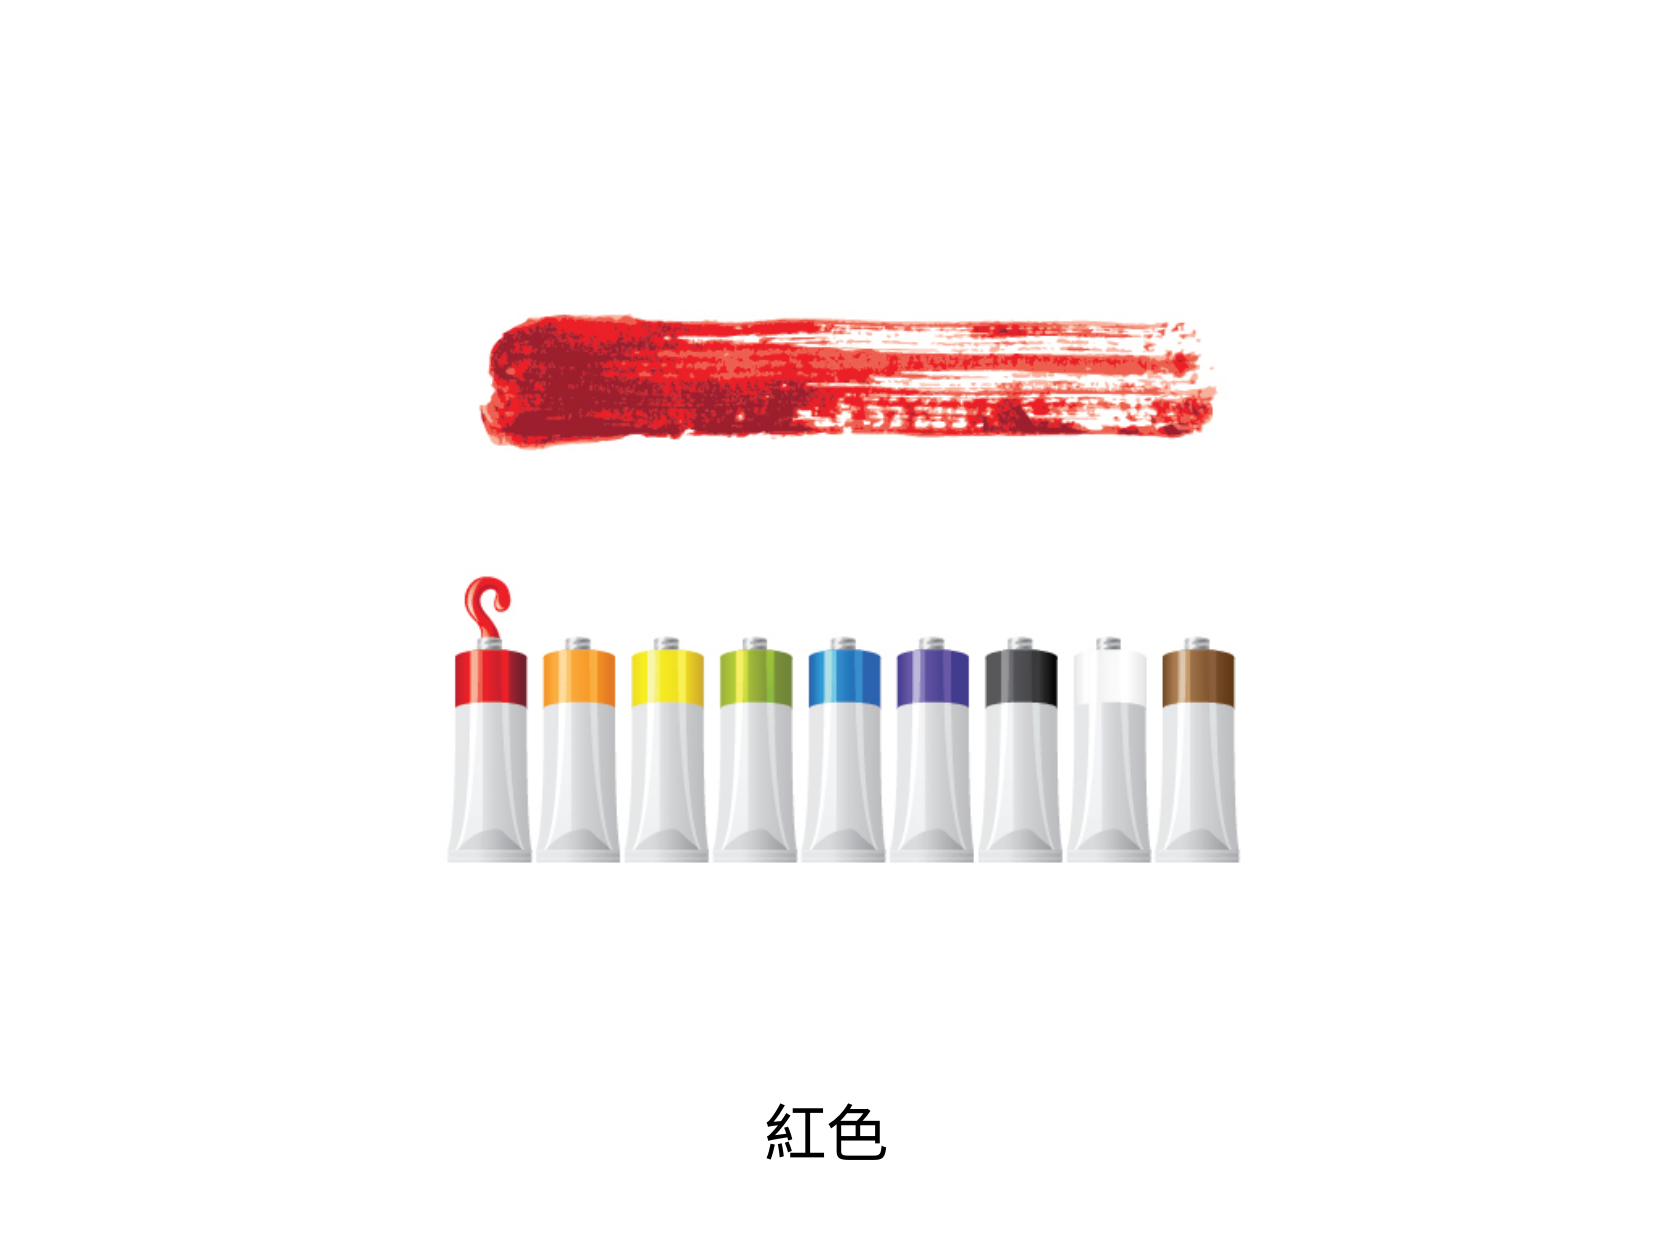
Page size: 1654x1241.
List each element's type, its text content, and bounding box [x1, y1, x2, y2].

picture [0, 0, 1654, 1241]
title 紅色 [82, 1025, 1571, 1233]
